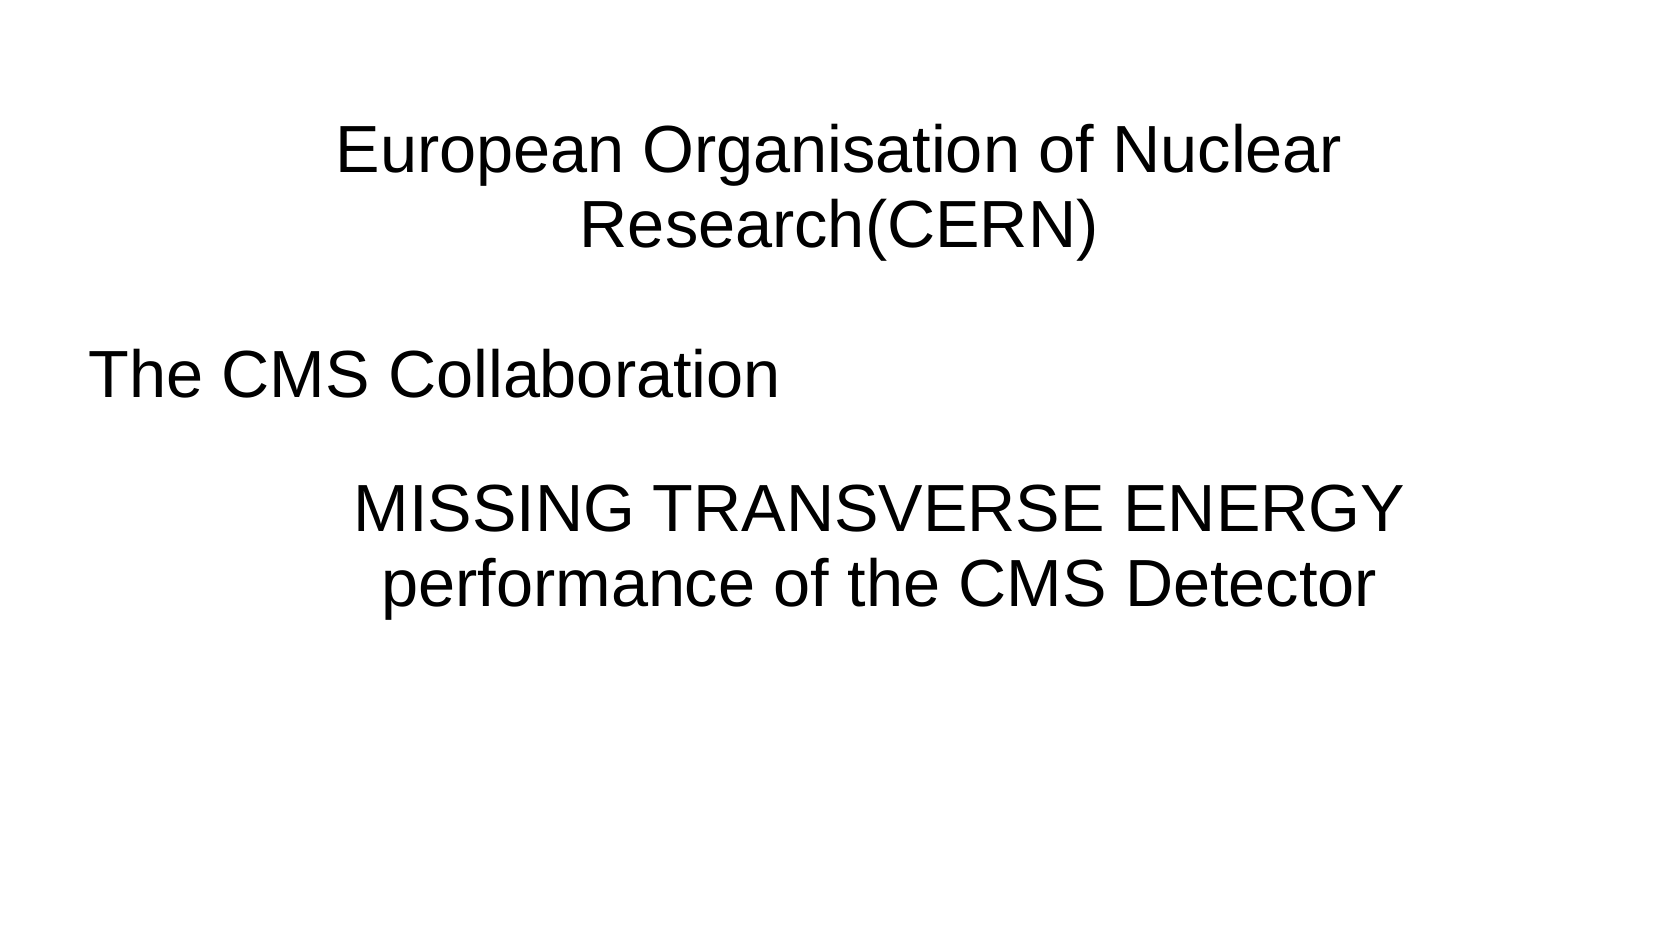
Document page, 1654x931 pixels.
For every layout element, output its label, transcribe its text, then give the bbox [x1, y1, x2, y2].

subtitle European Organisation of Nuclear Research(CERN) The CMS Collaboration [88, 59, 1591, 540]
title MISSING TRANSVERSE ENERGY performance of the CMS Detector [135, 442, 1625, 650]
